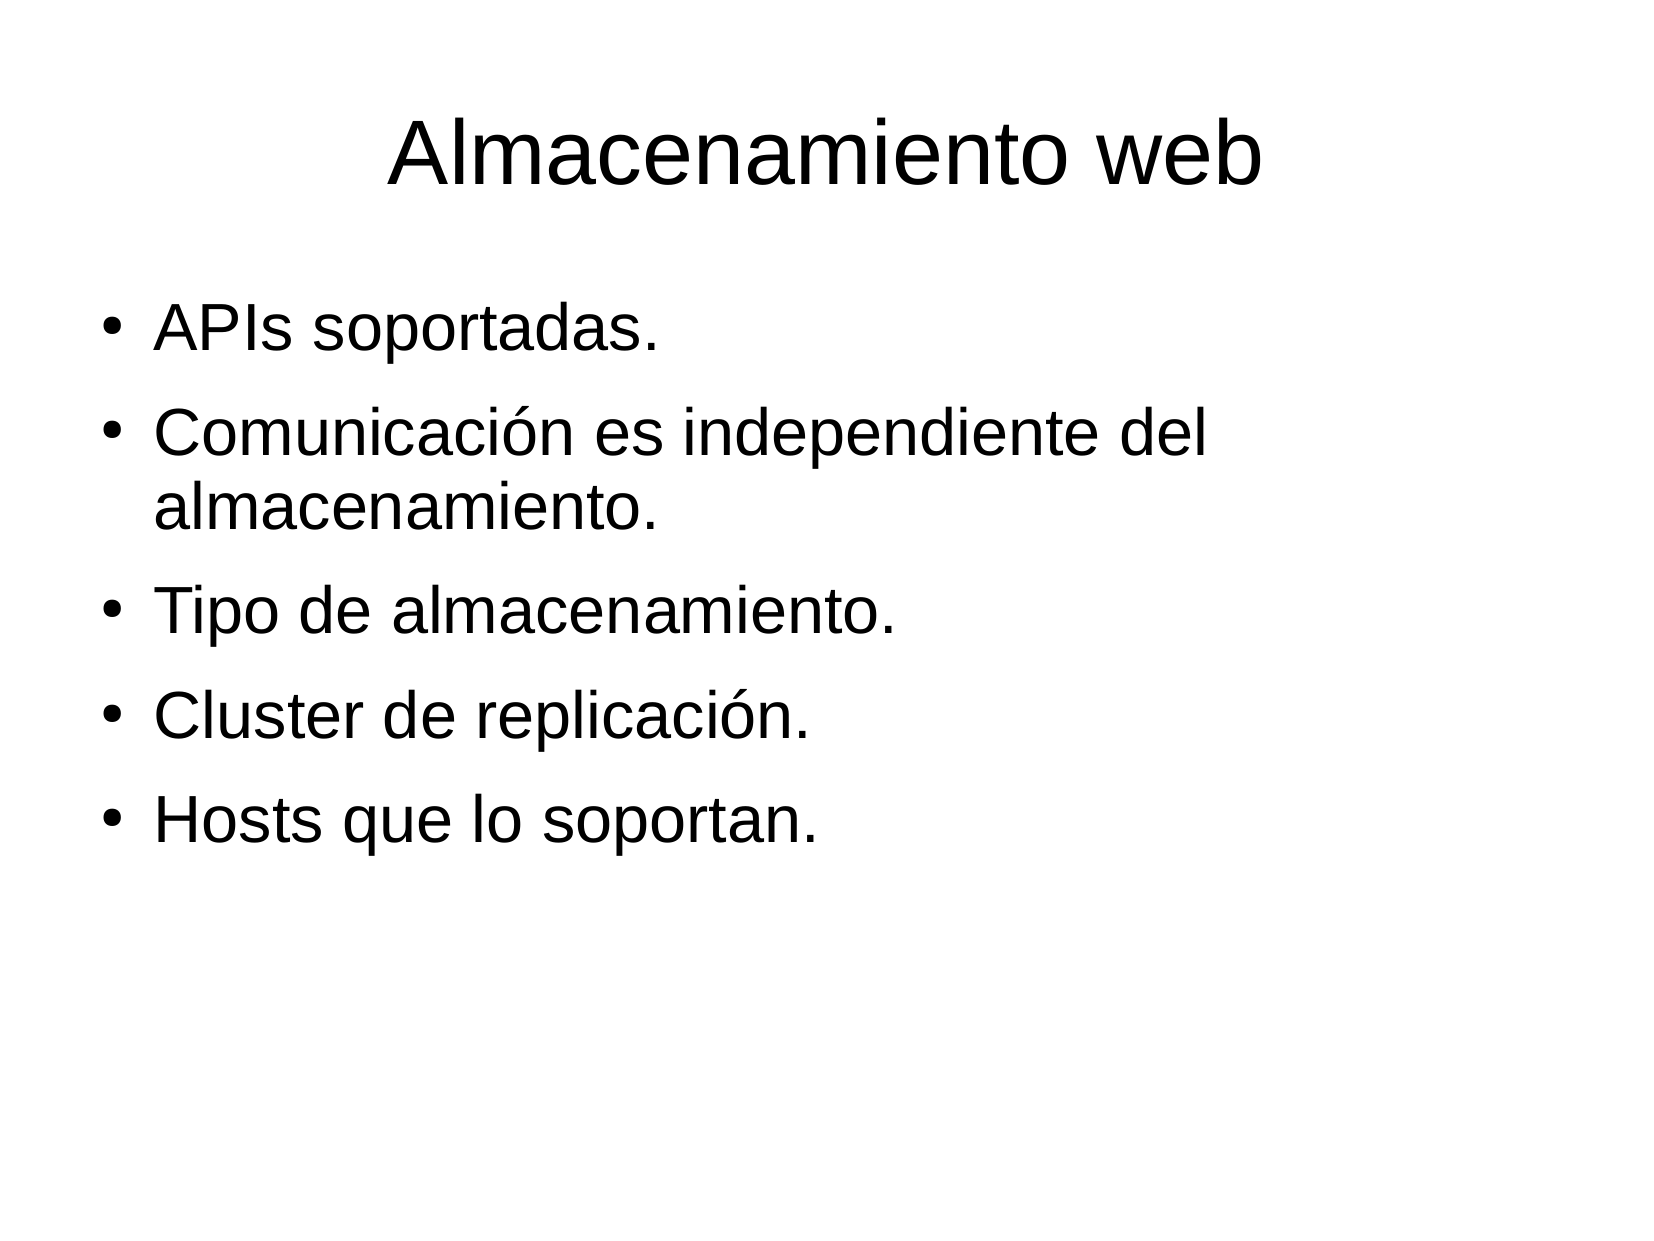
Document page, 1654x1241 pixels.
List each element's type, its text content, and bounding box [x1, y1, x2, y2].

list APIs soportadas. Comunicación es independiente del almacenamiento. Tipo de almacenamiento. Cluster de replicación. Hosts que lo soportan. [82, 290, 1538, 1010]
title Almacenamiento web [82, 49, 1571, 257]
